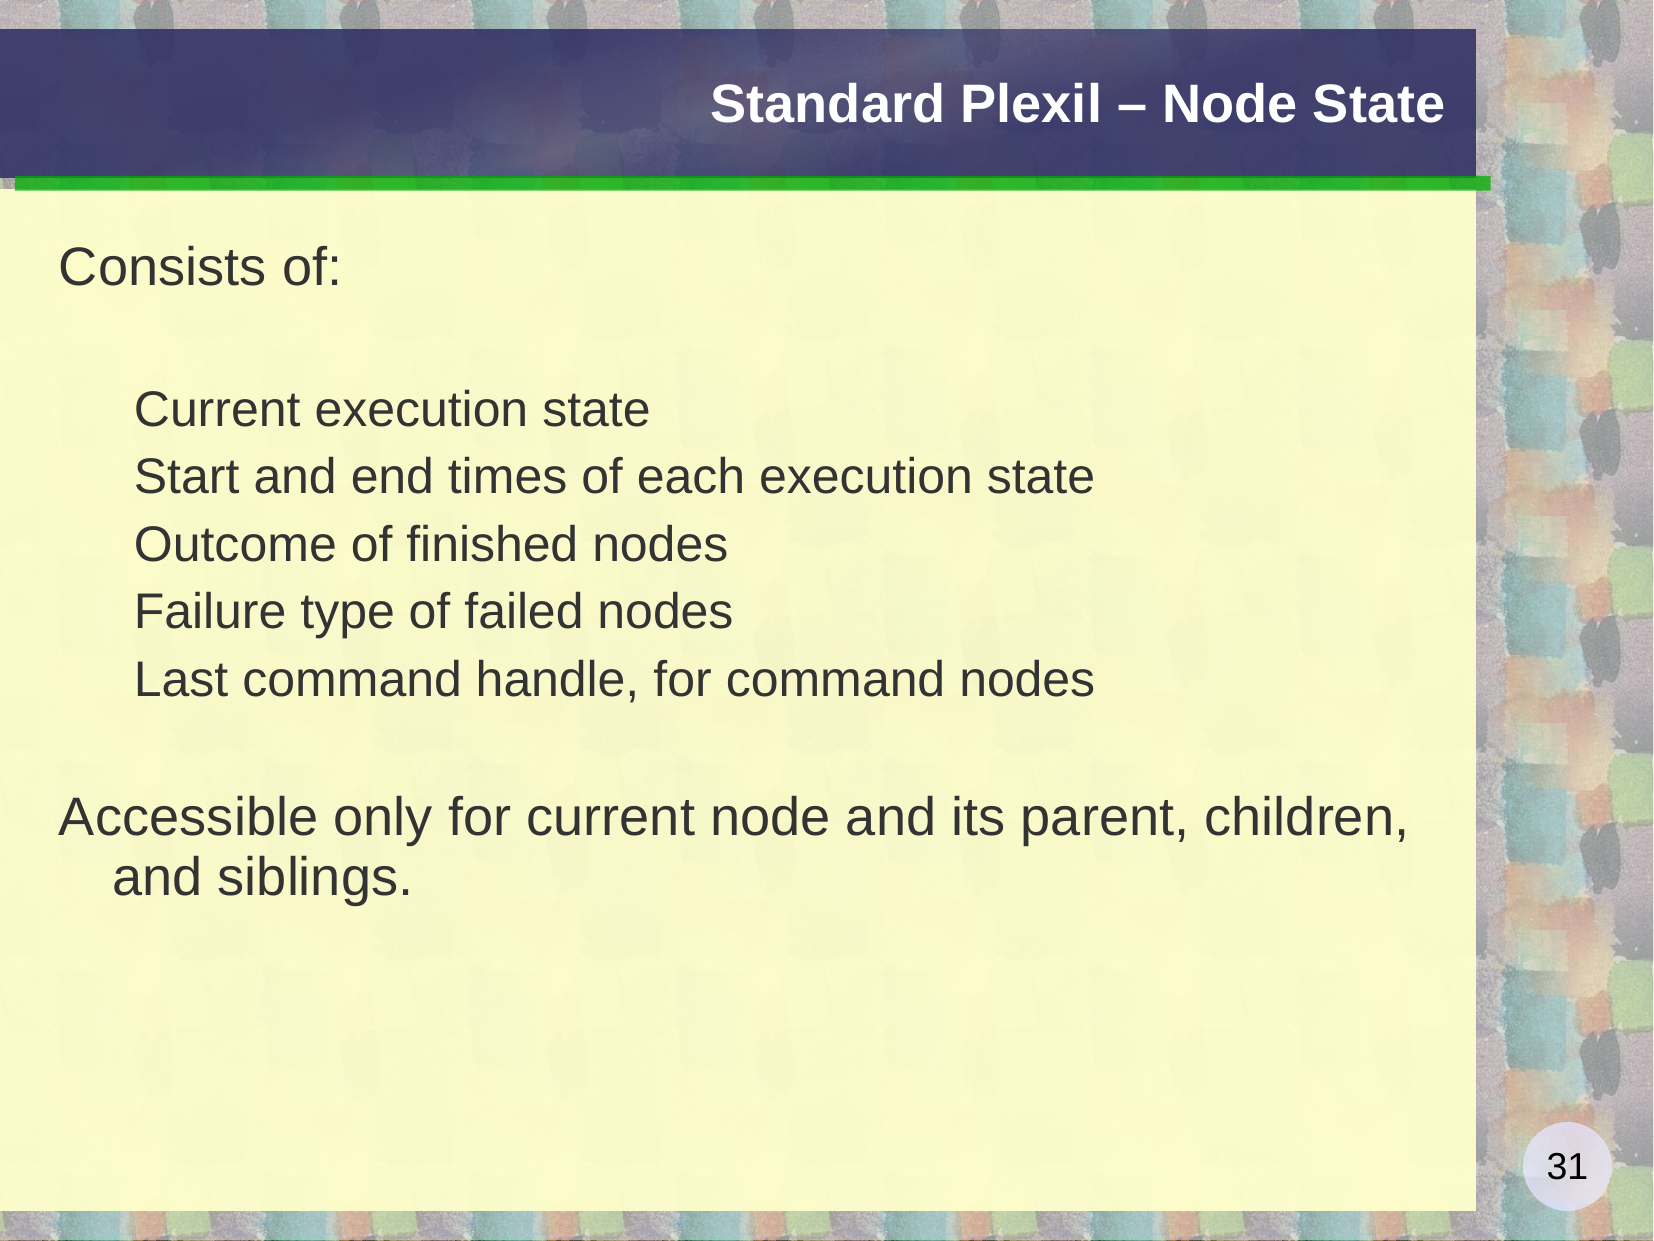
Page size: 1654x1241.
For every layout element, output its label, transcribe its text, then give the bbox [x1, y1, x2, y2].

title Standard Plexil – Node State [29, 66, 1447, 141]
list Consists of: Current execution state Start and end times of each execution state Outcome of finished nodes Failure type of failed nodes Last command handle, for command nodes Accessible only for current node and its parent, children, and siblings. [58, 236, 1417, 1167]
